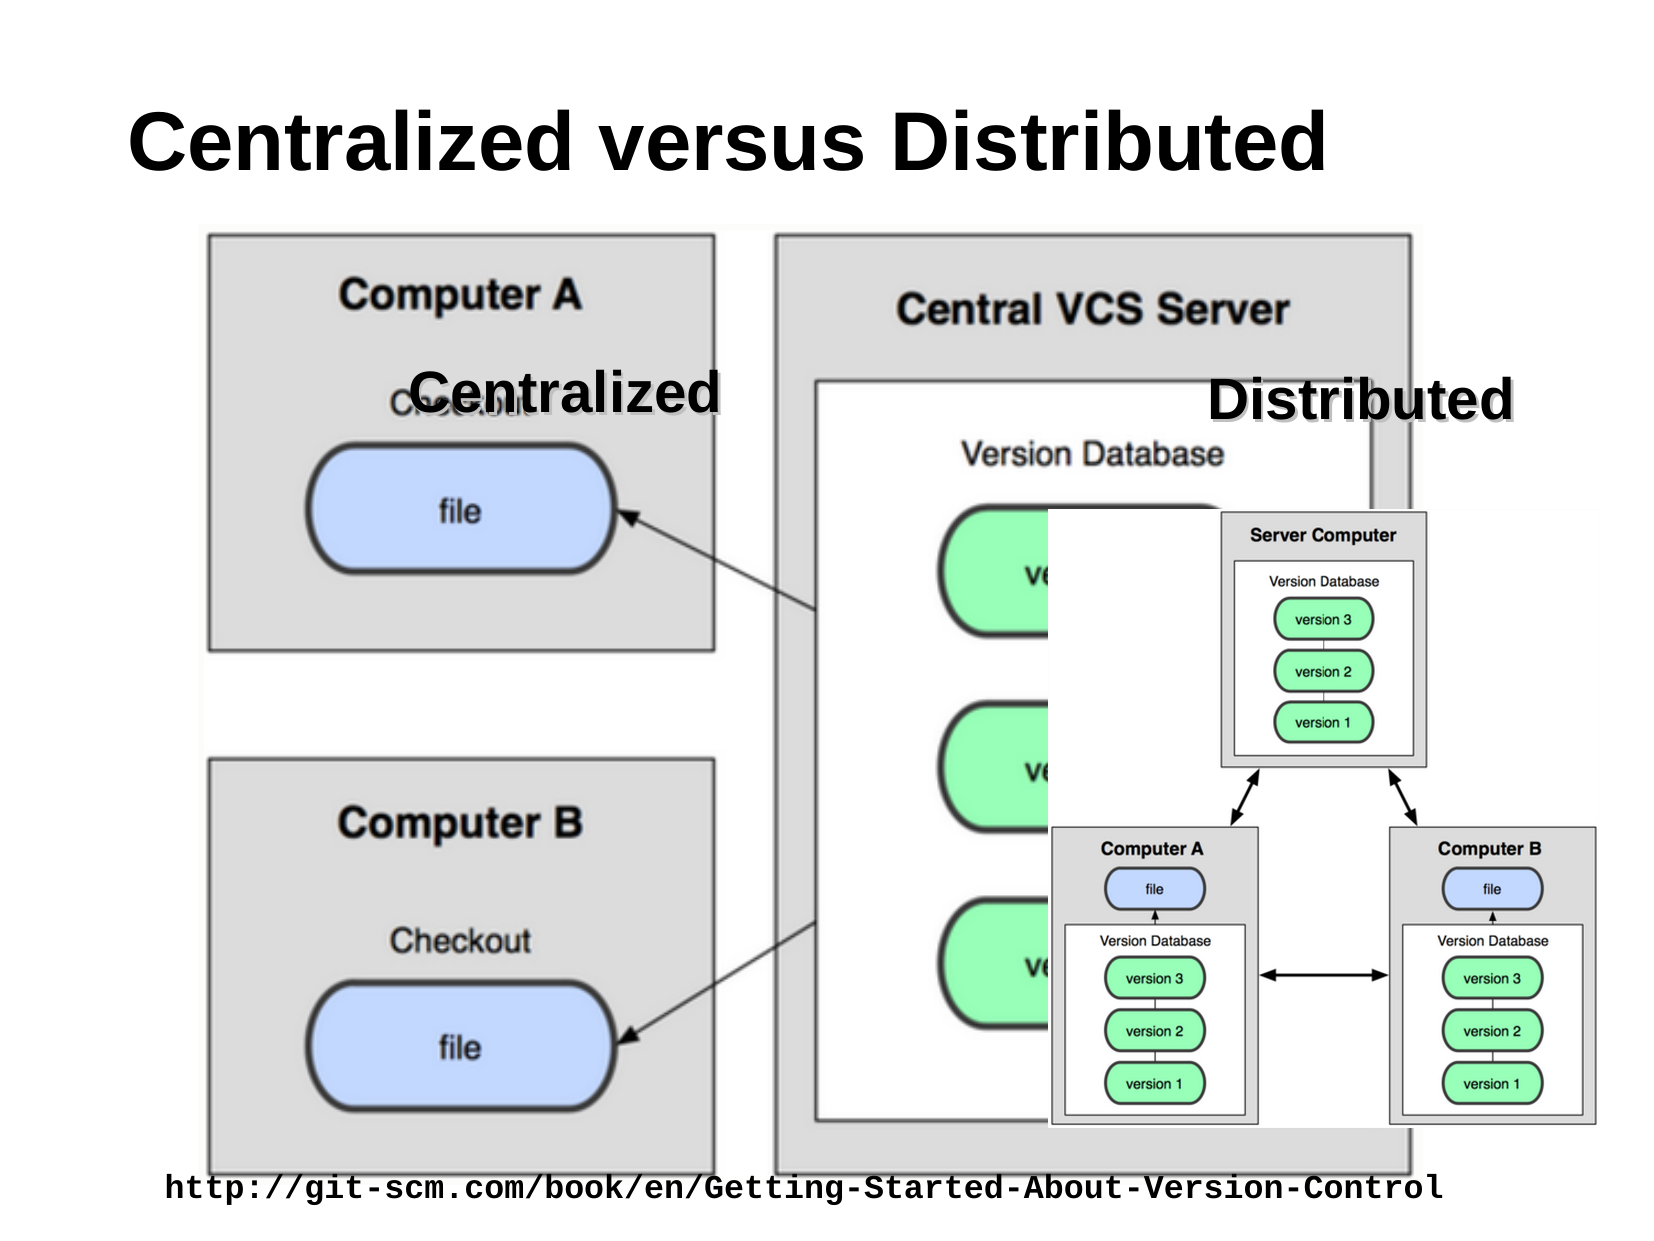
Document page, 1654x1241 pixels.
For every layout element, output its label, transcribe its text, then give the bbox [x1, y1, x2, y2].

text_box Centralized [357, 346, 738, 432]
picture [198, 224, 1599, 1157]
text_box http://git-scm.com/book/en/Getting-Started-About-Version-Control [149, 1157, 1607, 1213]
title Centralized versus Distributed [82, 49, 1571, 196]
text_box Distributed [1157, 353, 1531, 440]
